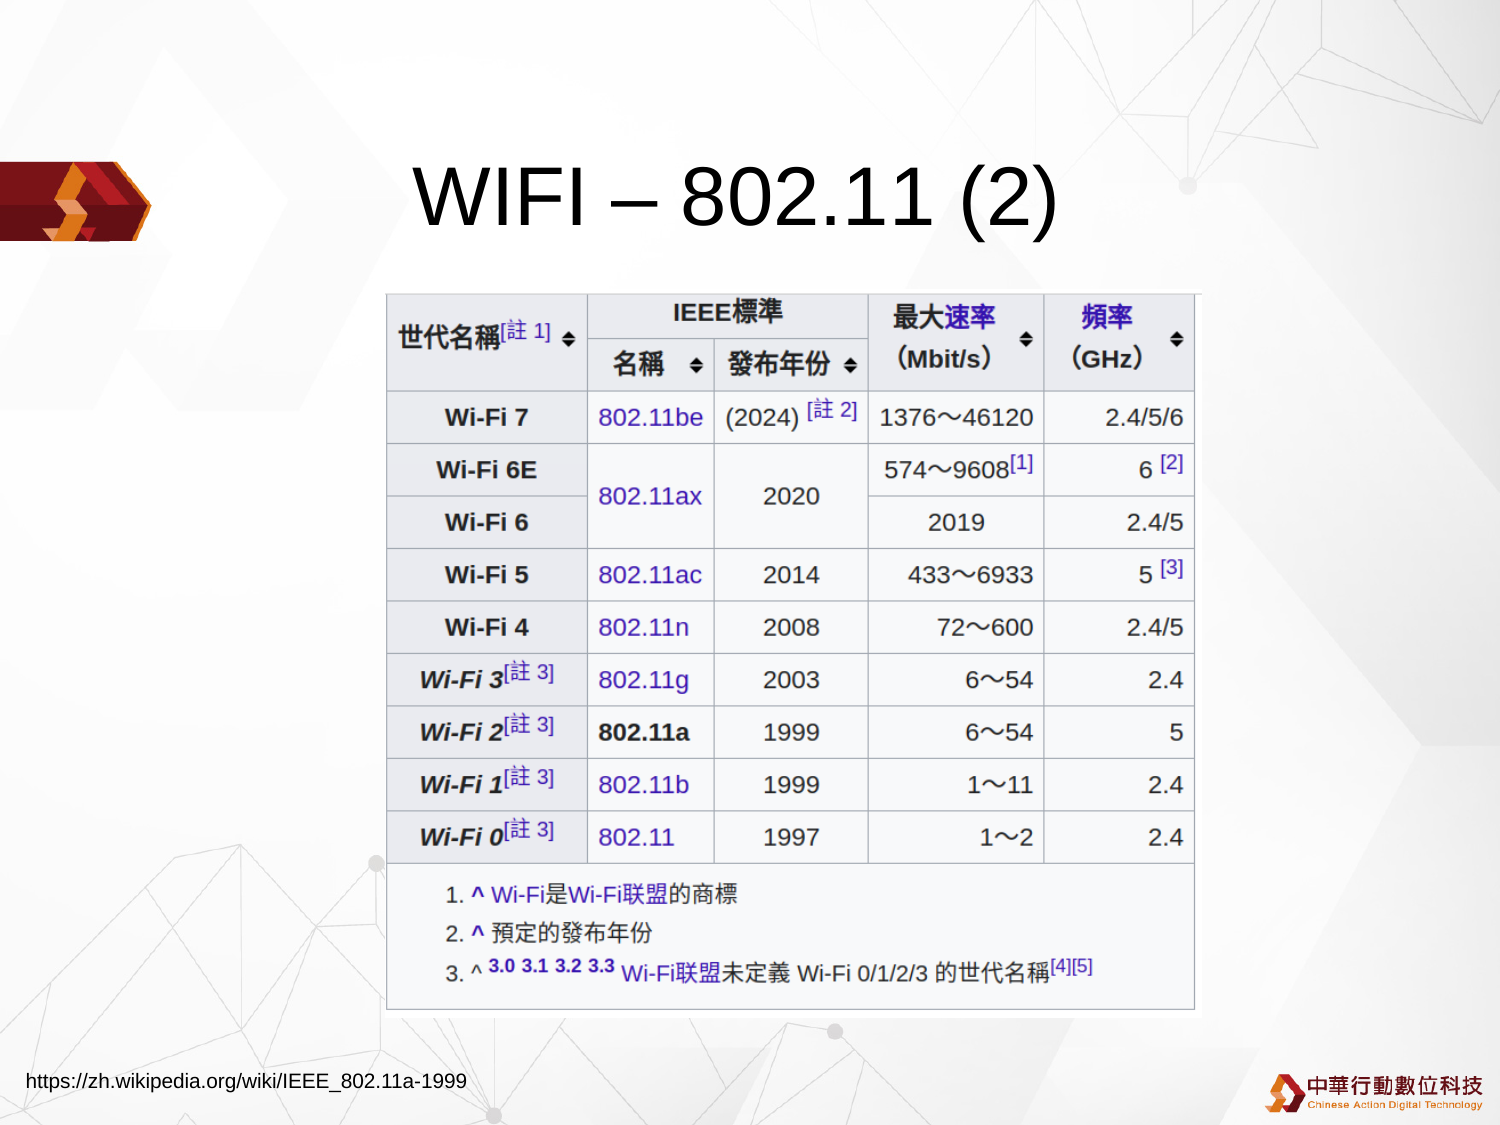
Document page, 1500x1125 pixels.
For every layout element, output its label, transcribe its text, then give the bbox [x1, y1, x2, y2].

text_box https://zh.wikipedia.org/wiki/IEEE_802.11a-1999 [10, 1062, 762, 1114]
title WIFI – 802.11 (2) [107, 101, 1367, 255]
picture [0, 0, 1500, 1125]
